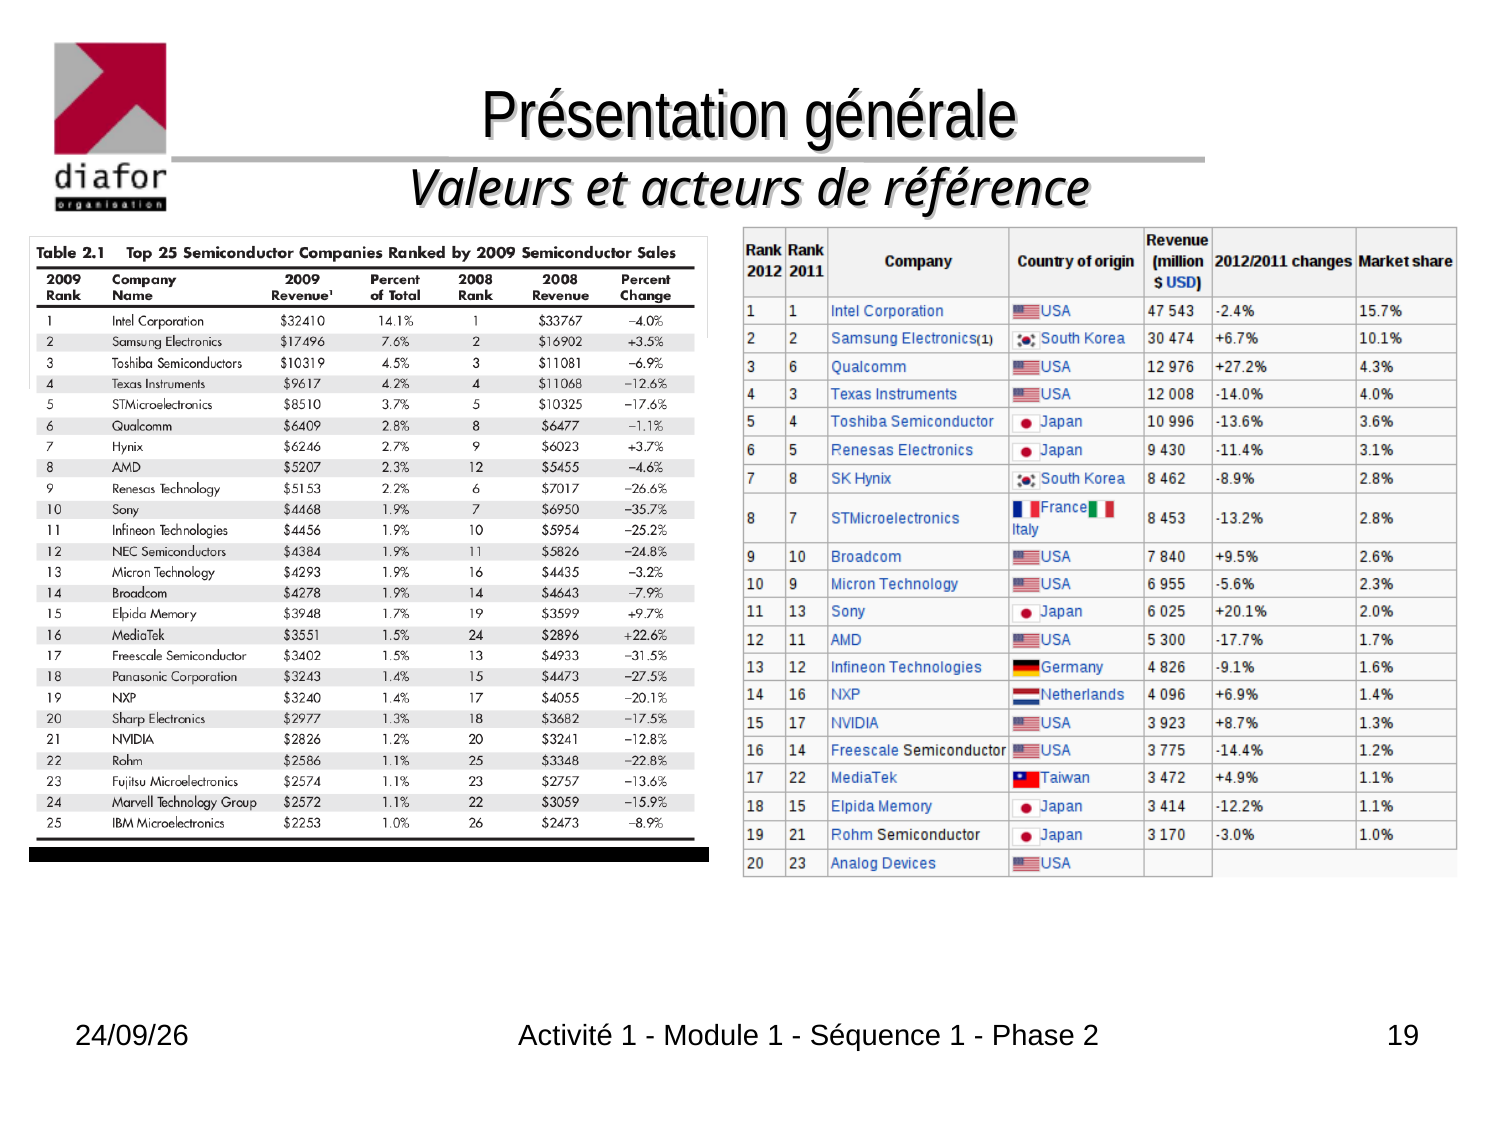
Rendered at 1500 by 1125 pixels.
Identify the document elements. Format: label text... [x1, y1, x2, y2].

title Présentation générale Valeurs et acteurs de référence [75, 45, 1426, 250]
picture [738, 222, 1471, 886]
picture [29, 236, 709, 862]
picture [53, 42, 168, 213]
